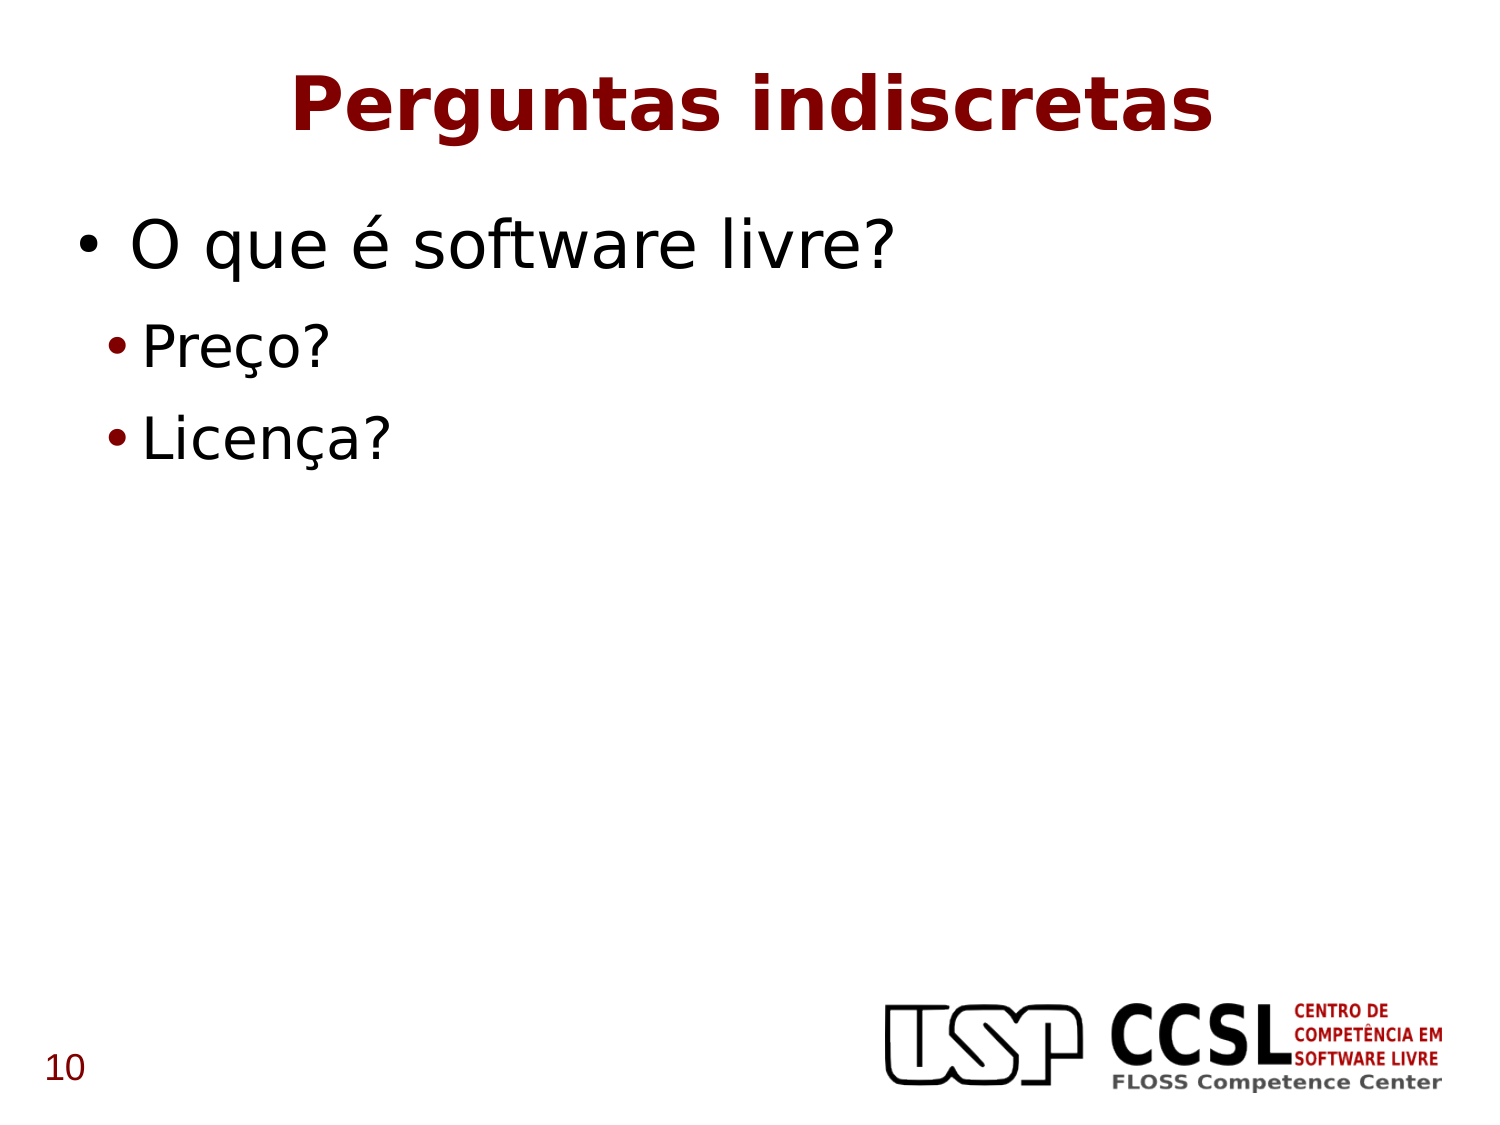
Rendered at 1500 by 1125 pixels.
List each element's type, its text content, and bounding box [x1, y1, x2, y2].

list O que é software livre? Preço? Licença? [59, 206, 1447, 950]
picture [885, 1003, 1442, 1093]
title Perguntas indiscretas [59, 29, 1447, 180]
